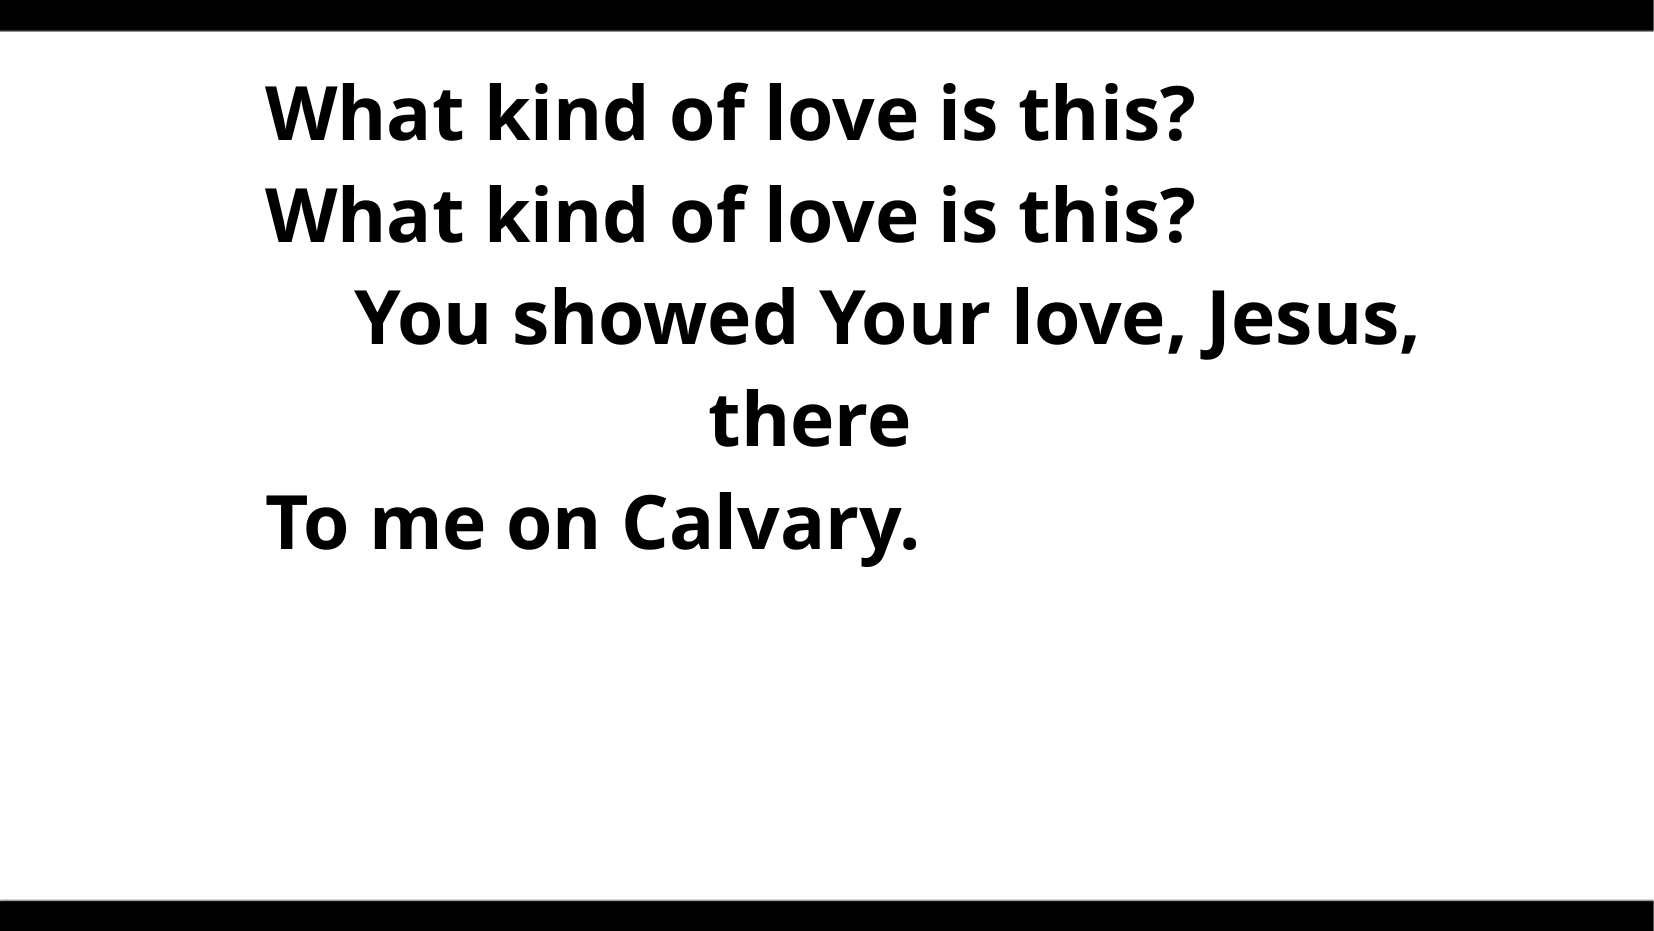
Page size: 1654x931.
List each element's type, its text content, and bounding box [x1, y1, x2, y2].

text_box What kind of love is this? What kind of love is this? You showed Your love, Jesus, there To me on Calvary. [75, 52, 1546, 496]
picture [0, 0, 1654, 931]
